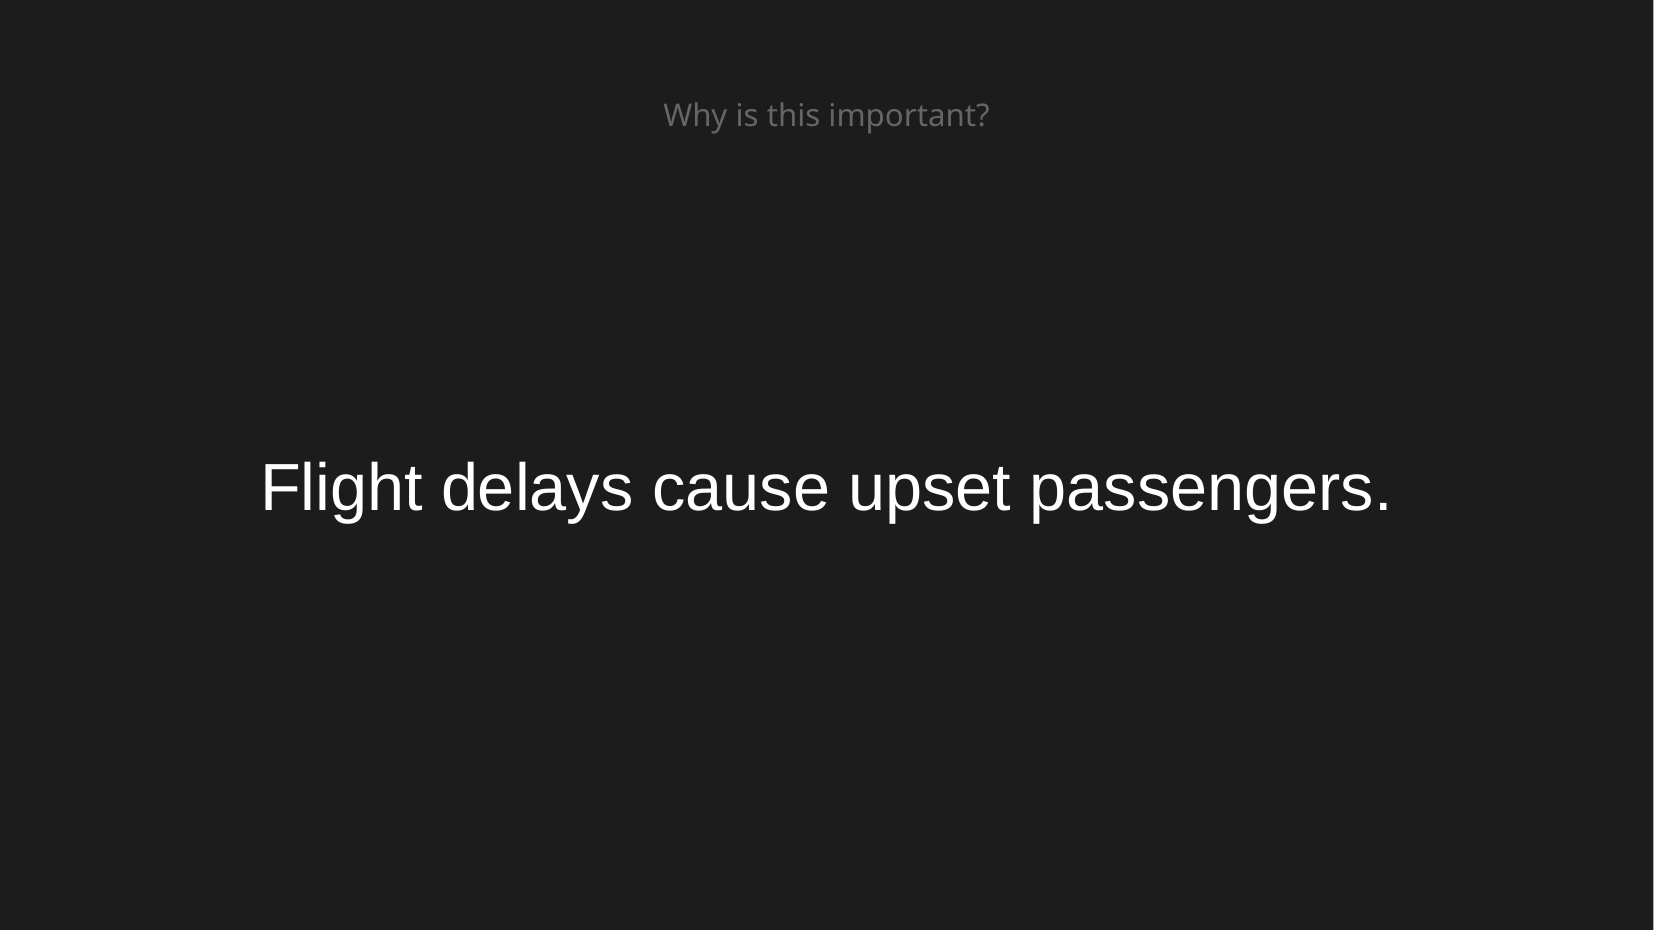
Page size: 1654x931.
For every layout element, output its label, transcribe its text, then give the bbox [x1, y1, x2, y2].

title Why is this important? [82, 37, 1571, 193]
subtitle Flight delays cause upset passengers. [82, 217, 1571, 758]
